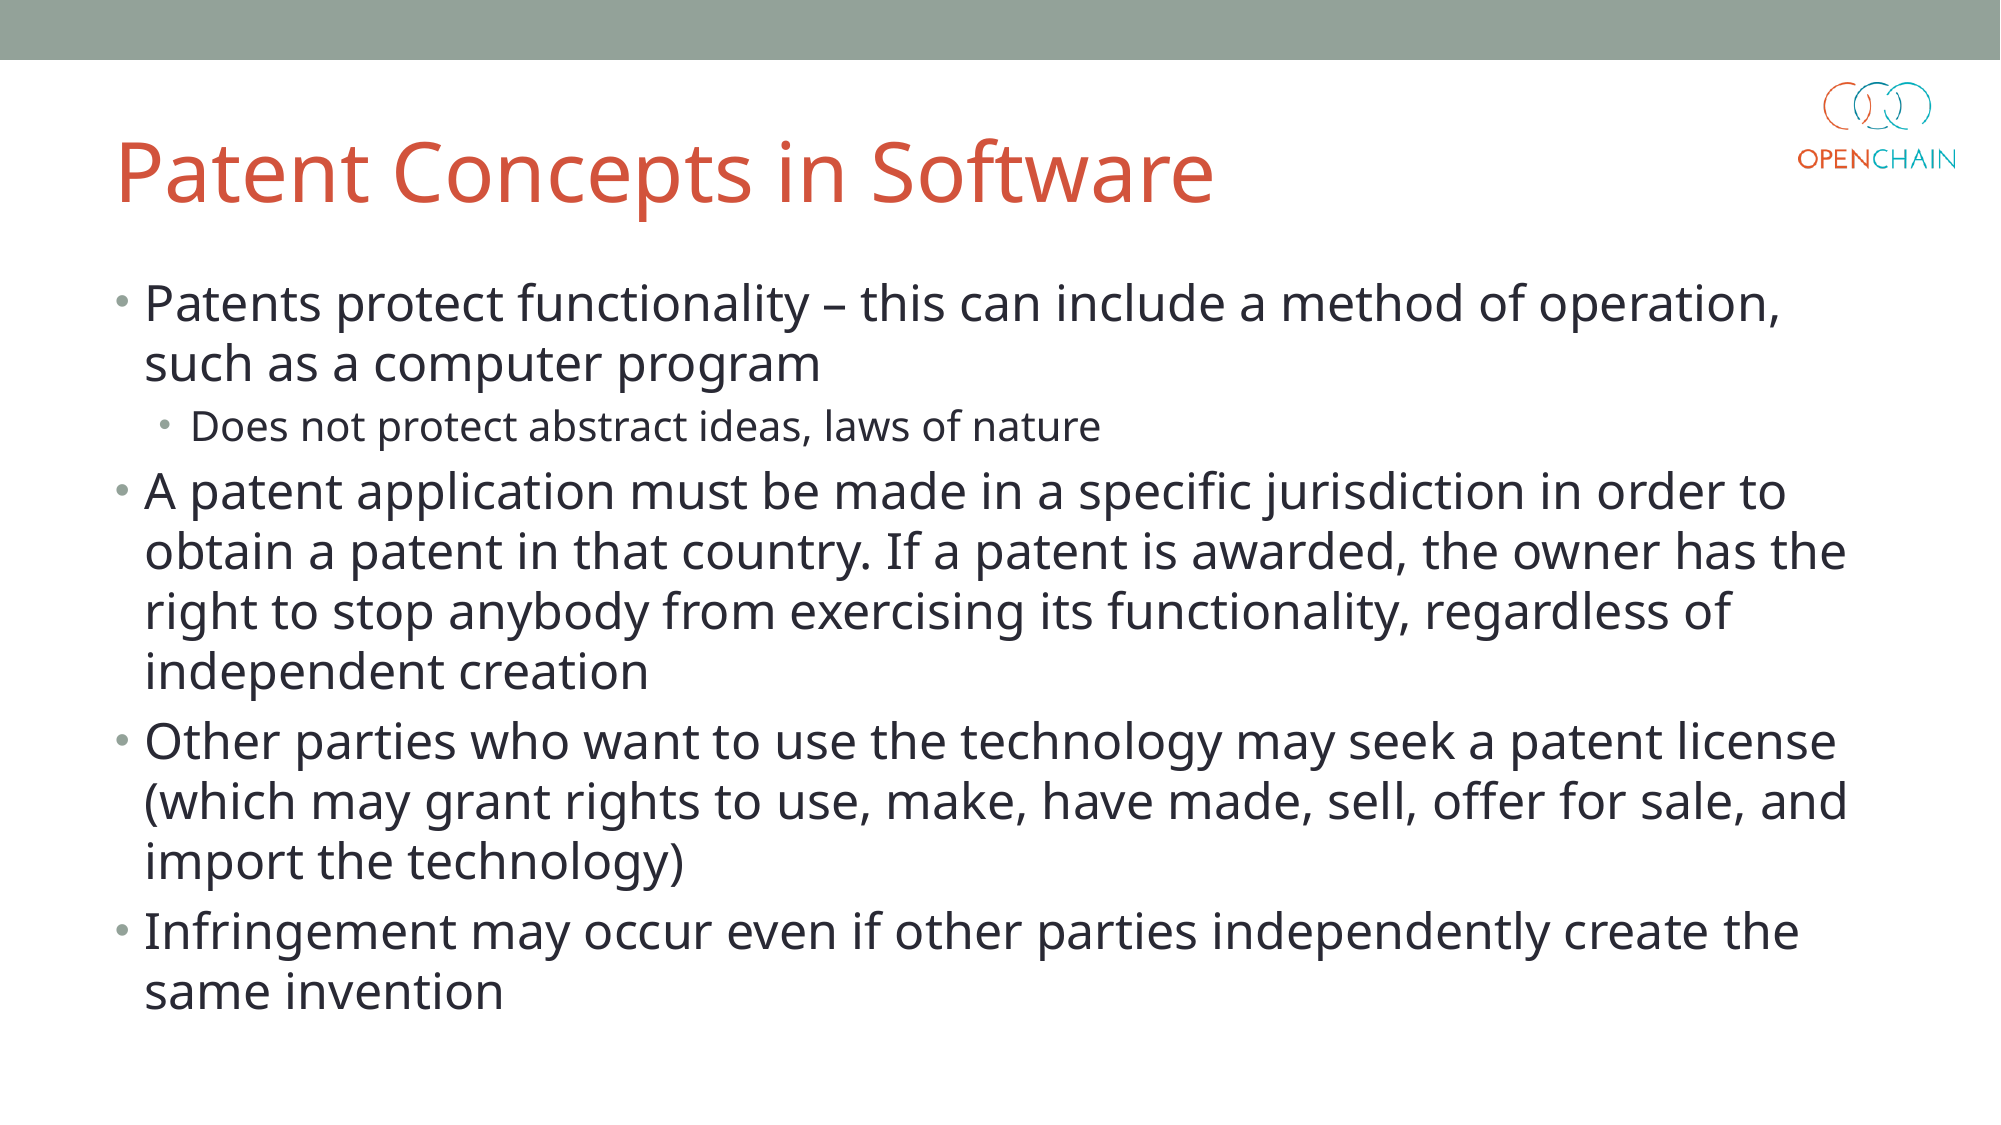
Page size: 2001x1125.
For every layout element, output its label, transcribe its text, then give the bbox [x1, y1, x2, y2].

picture [1798, 82, 1955, 169]
text_box Patent Concepts in Software [99, 87, 1900, 250]
text_box Patents protect functionality – this can include a method of operation, such as a computer program Does not protect abstract ideas, laws of nature A patent application must be made in a specific jurisdiction in order to obtain a patent in that country. If a patent is awarded, the owner has the right to stop anybody from exercising its functionality, regardless of independent creation Other parties who want to use the technology may seek a patent license (which may grant rights to use, make, have made, sell, offer for sale, and import the technology) Infringement may occur even if other parties independently create the same invention [99, 263, 1900, 1064]
